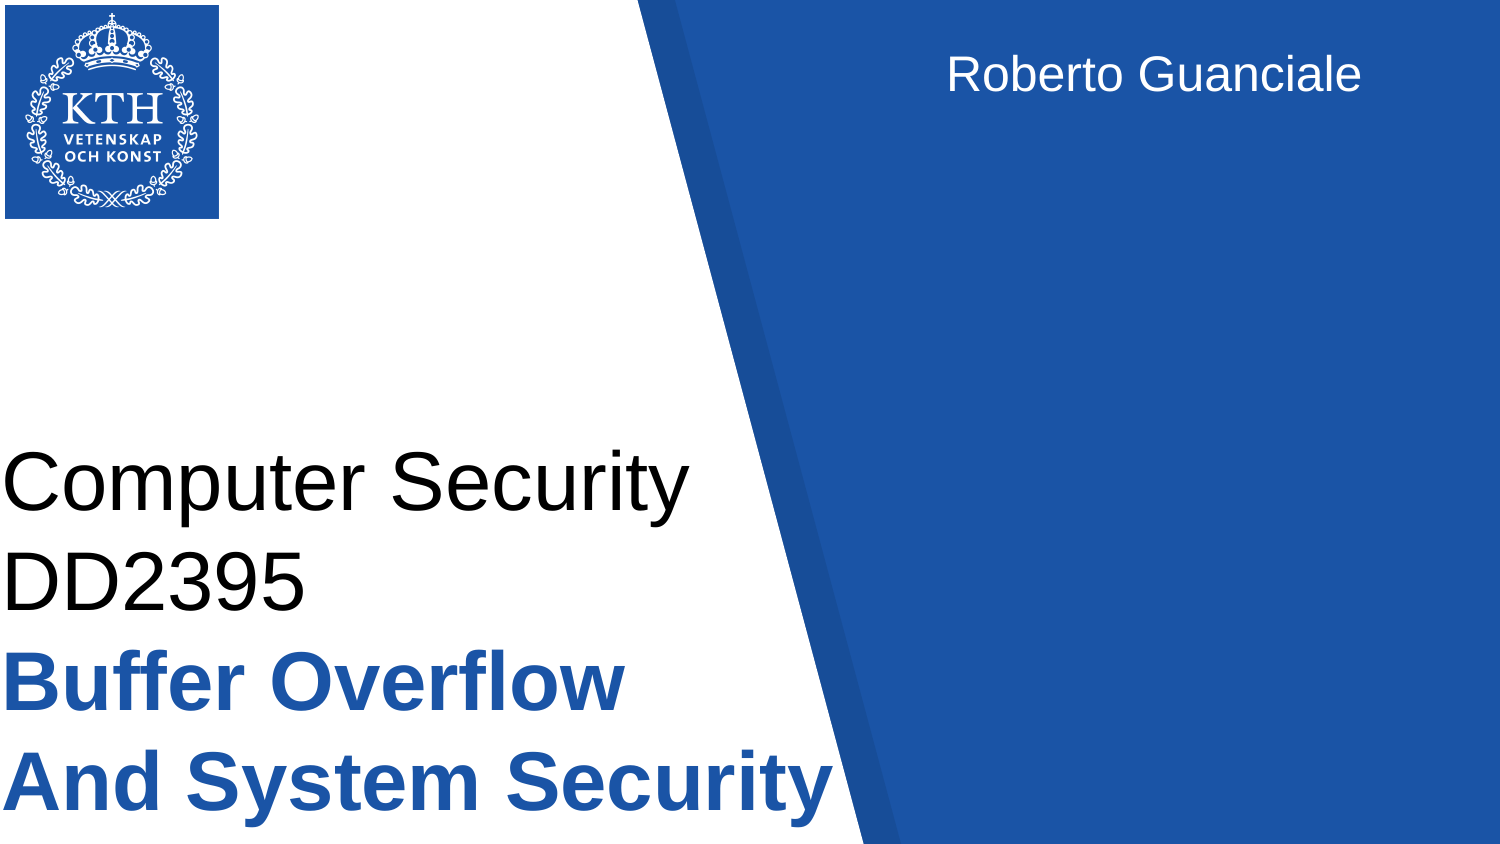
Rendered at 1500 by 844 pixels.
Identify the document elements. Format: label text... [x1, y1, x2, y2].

text_box Roberto Guanciale [945, 23, 1480, 125]
picture [5, 5, 219, 219]
title Computer Security DD2395 Buffer Overflow And System Security [0, 648, 872, 843]
